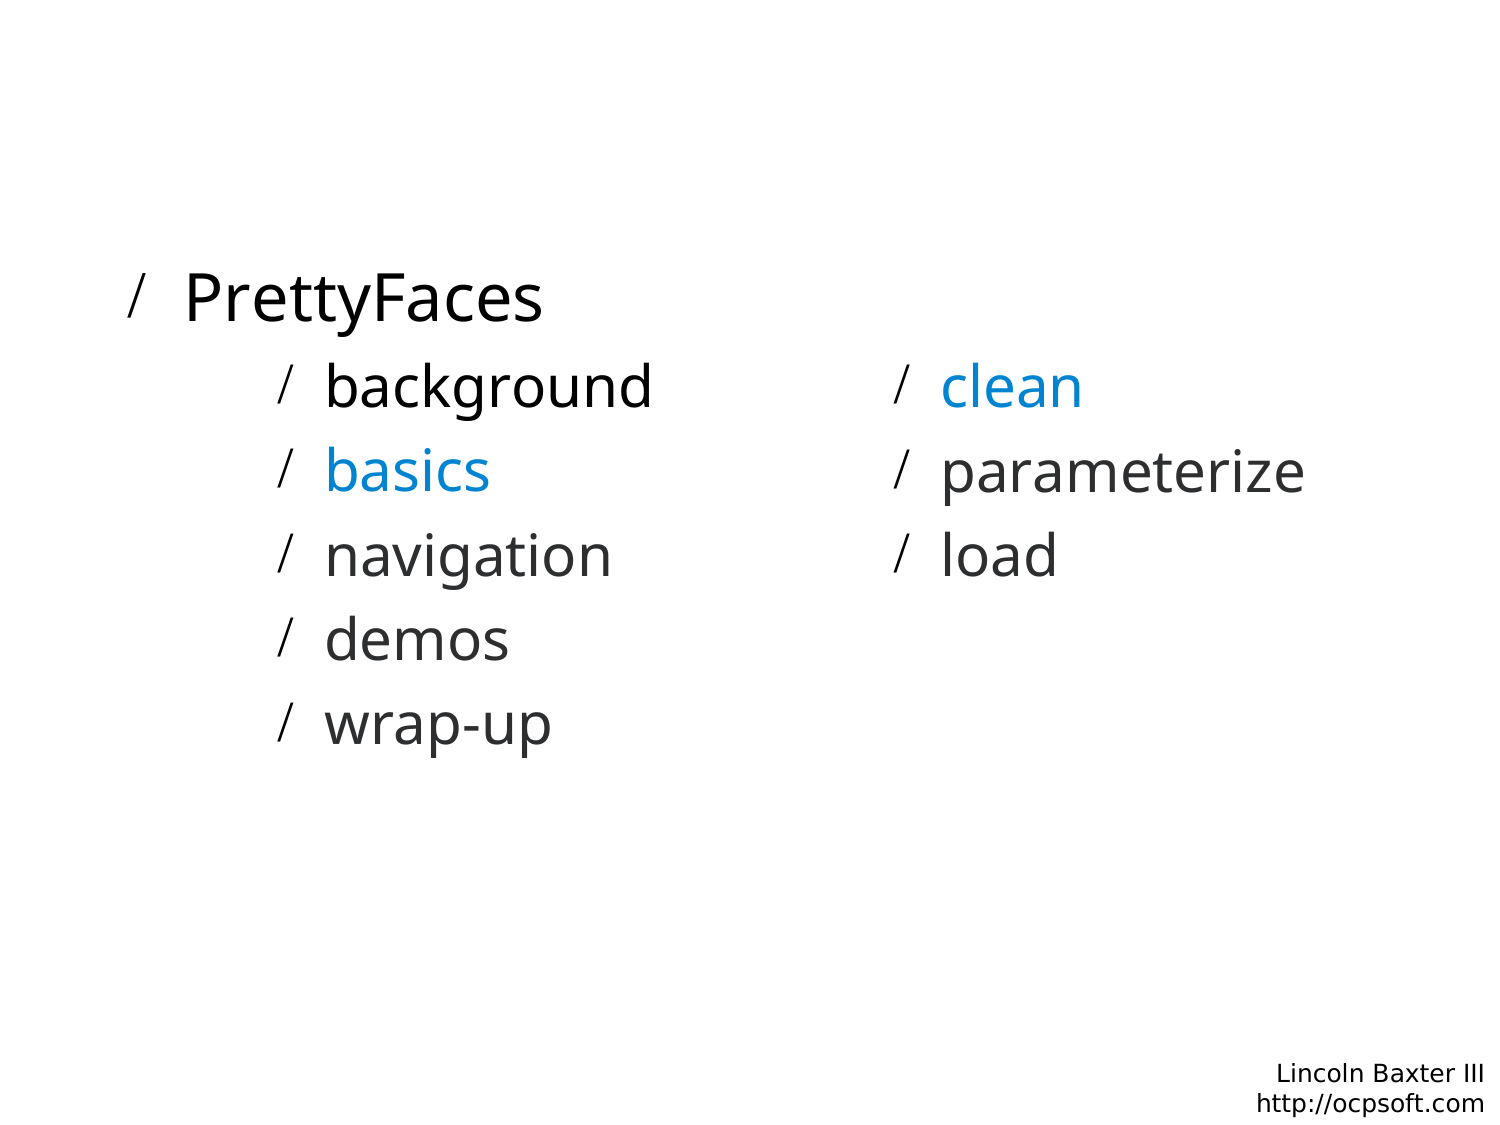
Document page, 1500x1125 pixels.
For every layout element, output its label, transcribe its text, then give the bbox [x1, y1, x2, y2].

list clean parameterize load [728, 247, 1388, 698]
list PrettyFaces background basics navigation demos wrap-up [112, 149, 772, 893]
